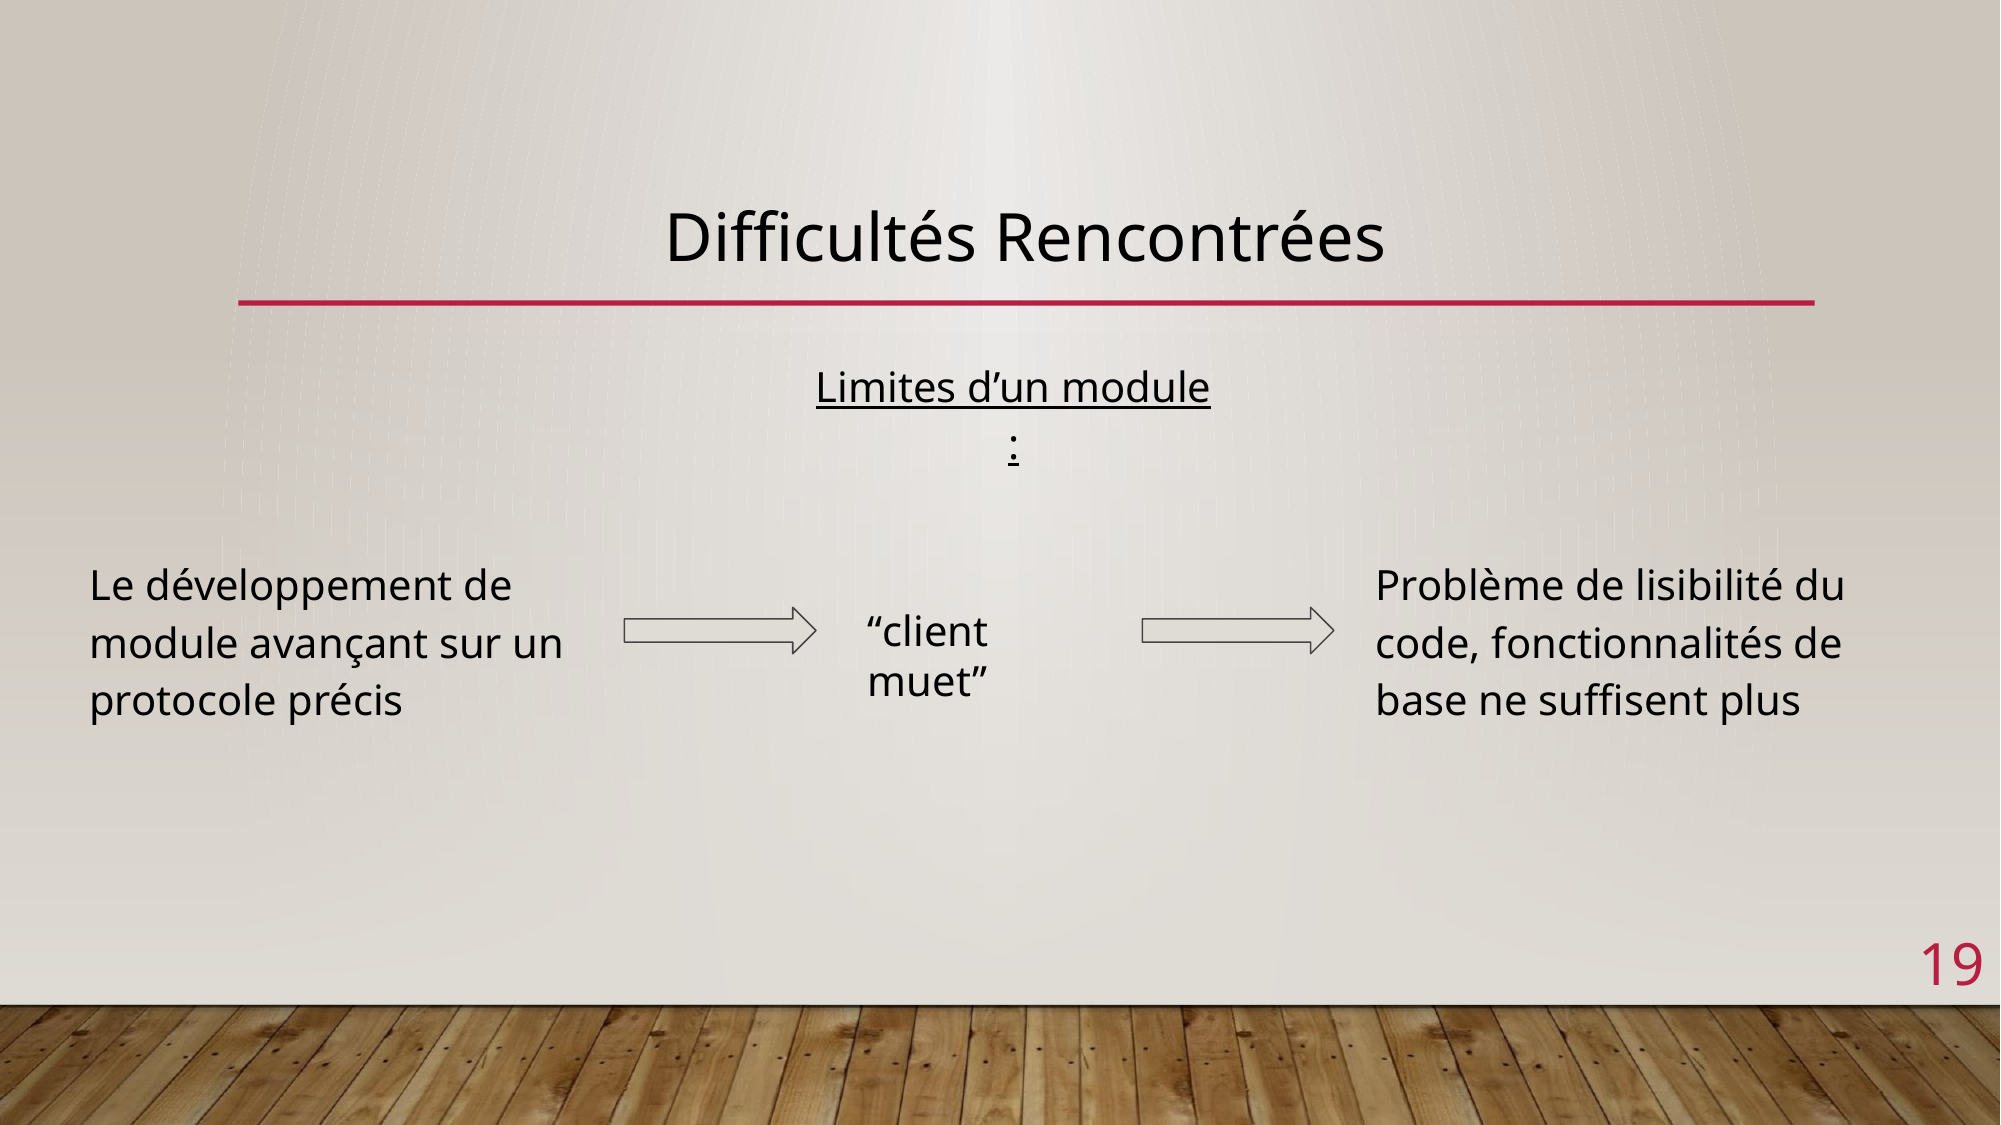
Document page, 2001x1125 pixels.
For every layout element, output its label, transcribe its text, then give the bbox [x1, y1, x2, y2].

text_box Limites d’un module : [797, 338, 1231, 519]
text_box [1142, 607, 1334, 654]
text_box “client muet” [852, 590, 1116, 721]
picture [0, 1005, 2000, 1125]
list Problème de lisibilité du code, fonctionnalités de base ne suffisent plus [1360, 543, 1885, 738]
slide_number <number> [1866, 920, 2000, 1003]
title Difficultés Rencontrées [238, 196, 1814, 302]
text_box [624, 607, 816, 654]
list Le développement de module avançant sur un protocole précis [74, 543, 598, 738]
